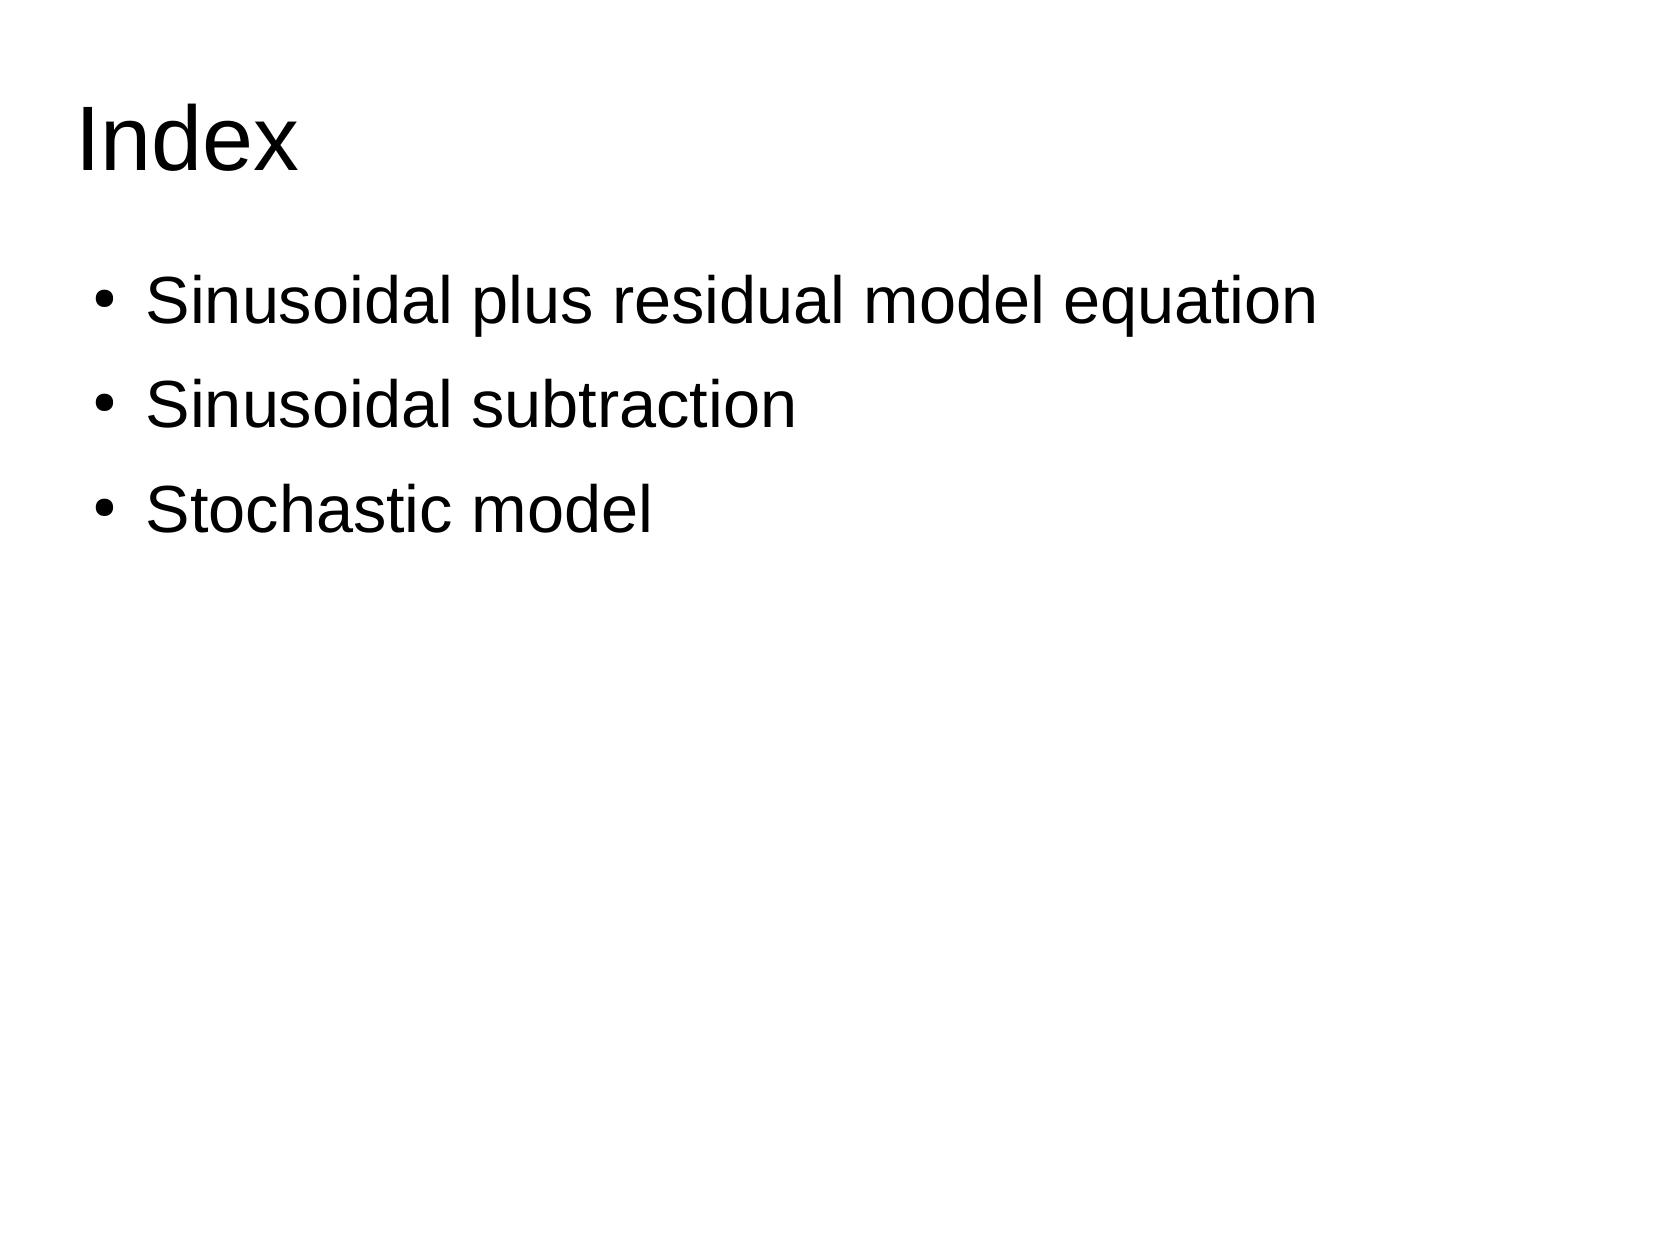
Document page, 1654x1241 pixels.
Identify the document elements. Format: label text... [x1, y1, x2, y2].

title Index [75, 44, 1425, 233]
list Sinusoidal plus residual model equation Sinusoidal subtraction Stochastic model [75, 263, 1425, 916]
